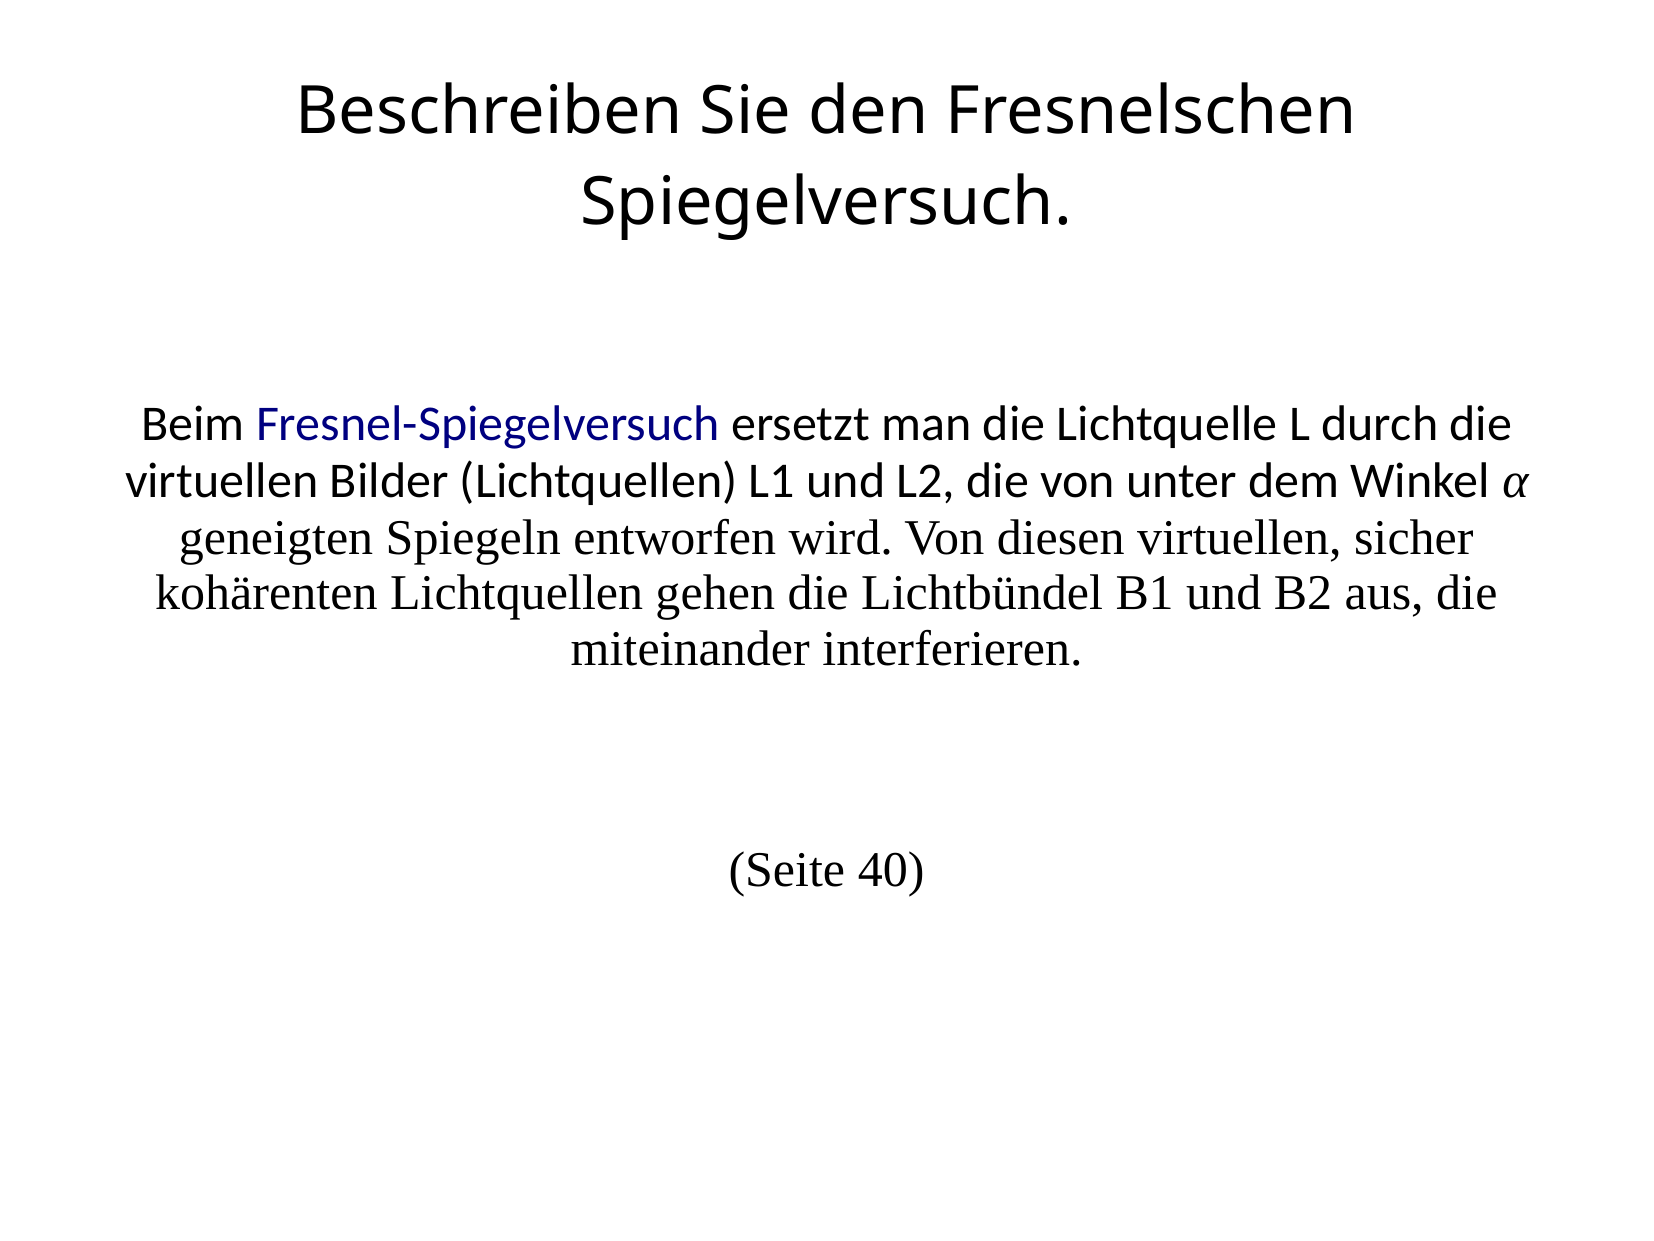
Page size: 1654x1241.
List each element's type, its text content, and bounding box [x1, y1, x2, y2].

subtitle Beim Fresnel-Spiegelversuch ersetzt man die Lichtquelle L durch die virtuellen Bilder (Lichtquellen) L1 und L2, die von unter dem Winkel α geneigten Spiegeln entworfen wird. Von diesen virtuellen, sicher kohärenten Lichtquellen gehen die Lichtbündel B1 und B2 aus, die miteinander interferieren. (Seite 40) [82, 290, 1571, 1010]
title Beschreiben Sie den Fresnelschen Spiegelversuch. [82, 49, 1571, 257]
